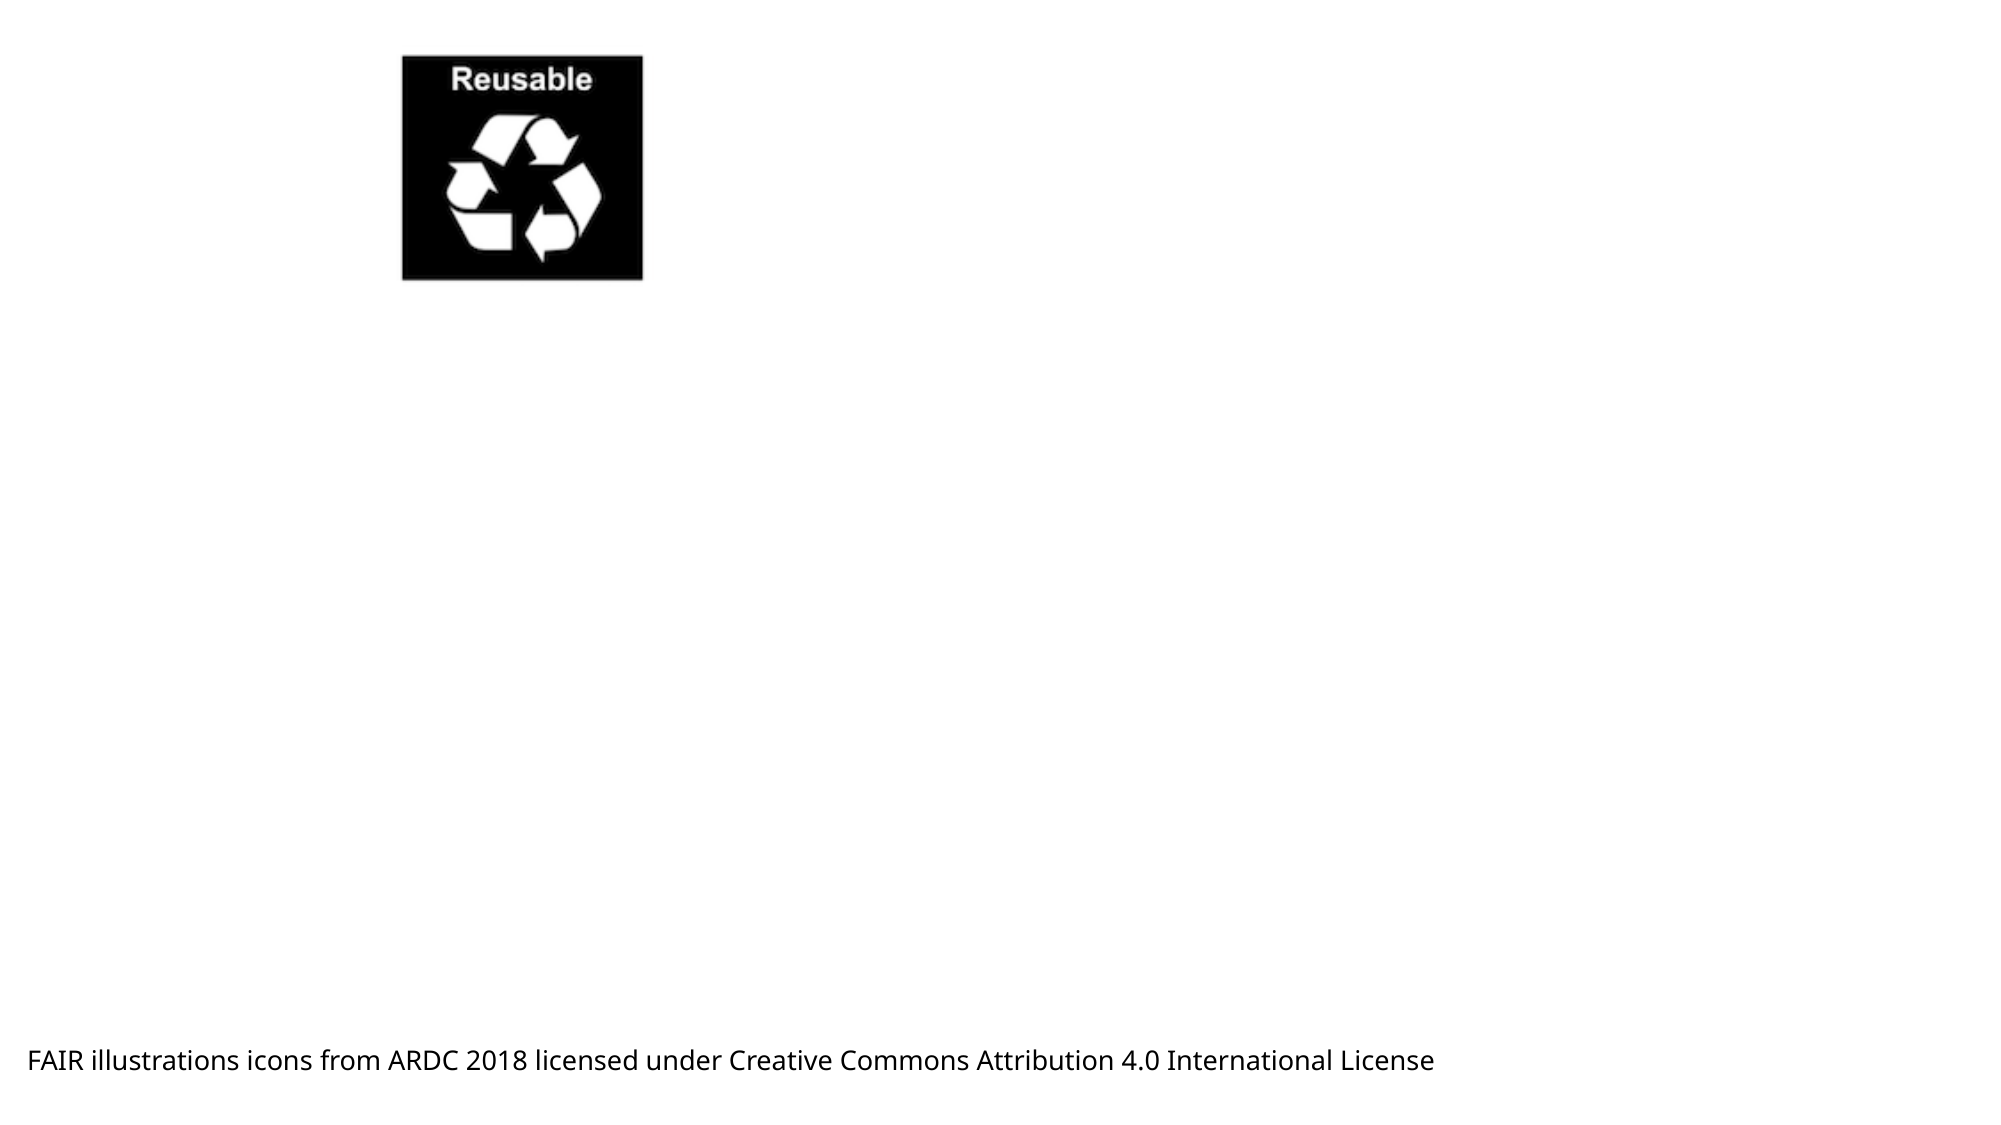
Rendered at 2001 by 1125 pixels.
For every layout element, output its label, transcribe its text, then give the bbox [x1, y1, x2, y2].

text_box FAIR illustrations icons from ARDC 2018 licensed under Creative Commons Attribution 4.0 International License [12, 1028, 1548, 1125]
picture [394, 45, 654, 288]
